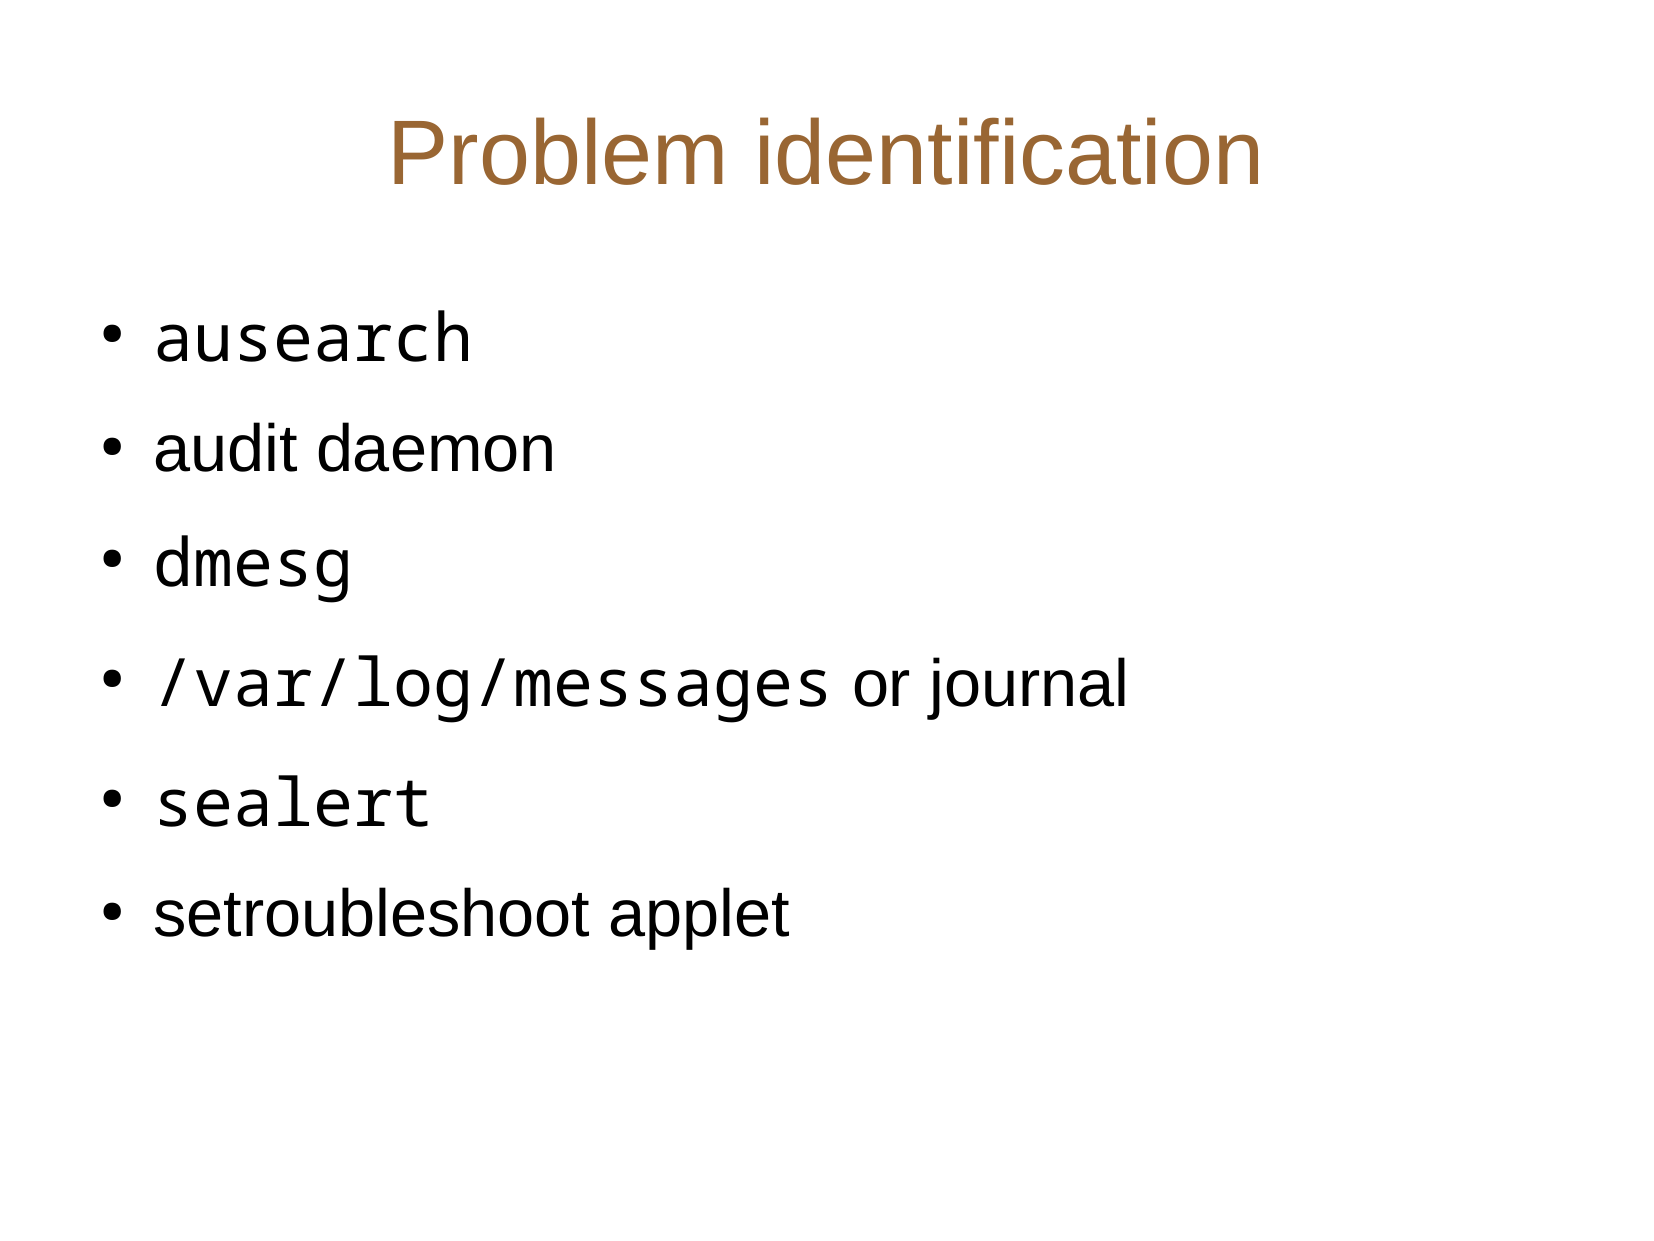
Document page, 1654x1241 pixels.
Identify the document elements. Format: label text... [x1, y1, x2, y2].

title Problem identification [82, 49, 1571, 257]
list ausearch audit daemon dmesg /var/log/messages or journal sealert setroubleshoot applet [82, 290, 1571, 1010]
